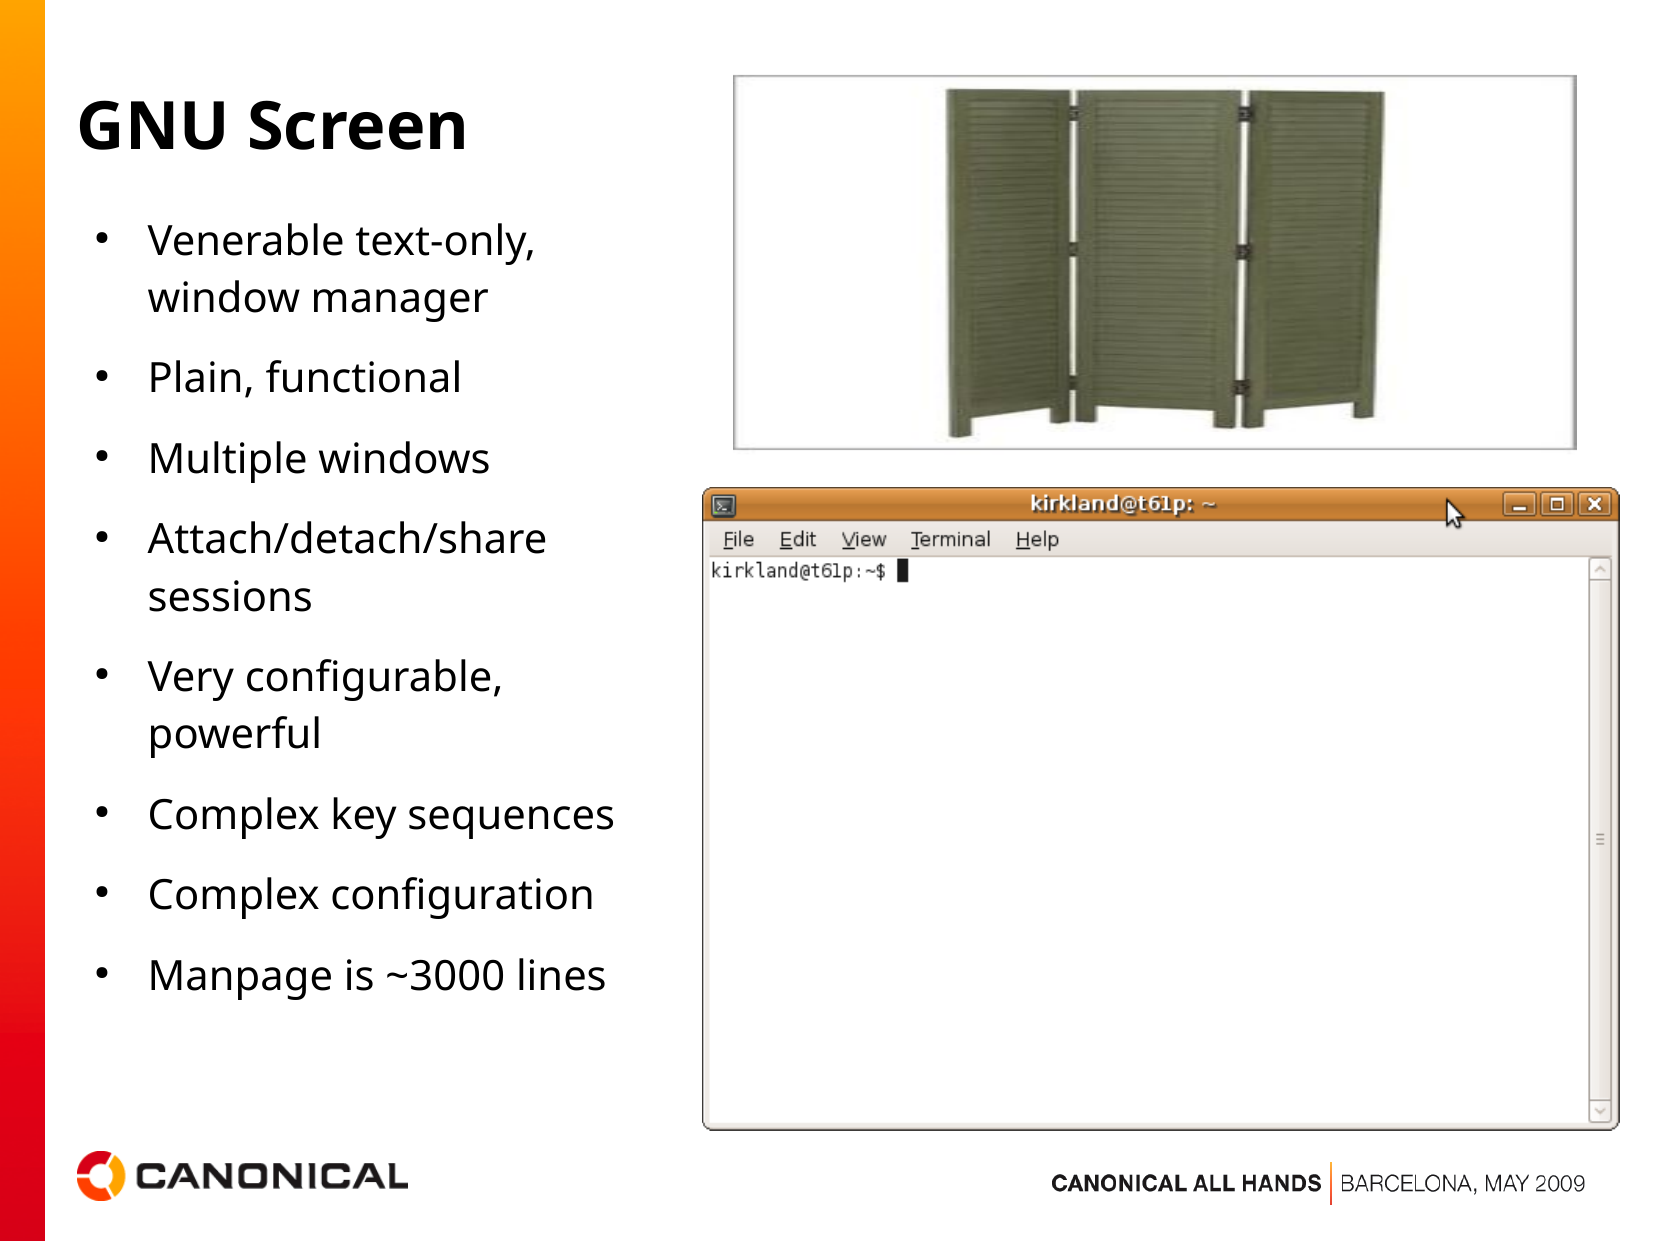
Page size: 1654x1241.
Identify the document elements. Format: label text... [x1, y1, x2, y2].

picture [702, 487, 1620, 1131]
picture [1051, 1162, 1585, 1205]
title GNU Screen [76, 40, 1589, 207]
picture [77, 1151, 408, 1201]
list Venerable text-only, window manager Plain, functional Multiple windows Attach/detach/share sessions Very configurable, powerful Complex key sequences Complex configuration Manpage is ~3000 lines [76, 210, 1561, 982]
picture [733, 53, 1577, 471]
picture [0, 0, 45, 1241]
